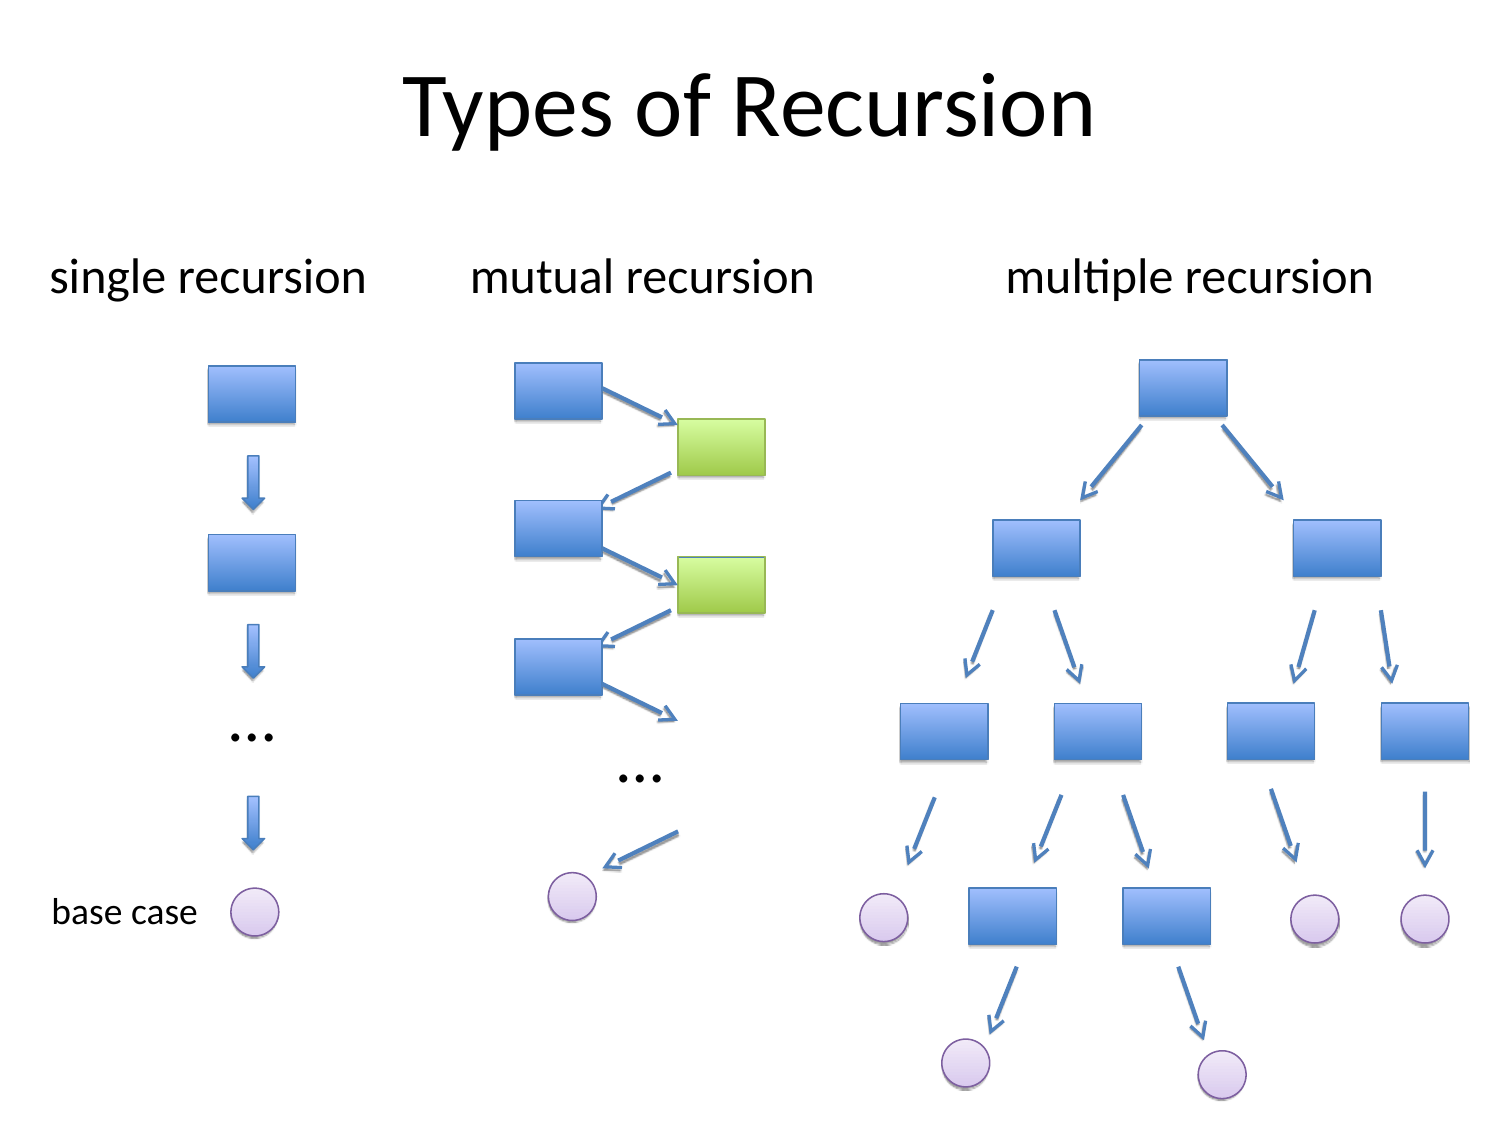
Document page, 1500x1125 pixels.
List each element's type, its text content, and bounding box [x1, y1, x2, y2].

text_box [677, 556, 766, 613]
text_box [969, 888, 1057, 945]
text_box single recursion [34, 236, 383, 312]
text_box [1293, 520, 1381, 577]
text_box [1054, 703, 1142, 760]
text_box [992, 520, 1081, 577]
text_box [1227, 703, 1315, 760]
text_box [208, 365, 296, 423]
text_box [548, 872, 597, 921]
text_box [514, 362, 603, 420]
text_box [514, 500, 603, 557]
title Types of Recursion [75, 5, 1425, 194]
text_box [900, 703, 988, 760]
text_box [1123, 888, 1211, 945]
text_box [1198, 1050, 1247, 1099]
text_box mutual recursion [454, 236, 830, 312]
text_box … [214, 666, 291, 762]
text_box [677, 419, 766, 476]
text_box multiple recursion [990, 236, 1390, 312]
text_box [1139, 359, 1227, 416]
text_box [242, 455, 265, 510]
text_box [247, 624, 259, 666]
text_box [514, 638, 603, 696]
text_box [941, 1039, 990, 1087]
text_box … [602, 708, 679, 804]
text_box base case [36, 879, 214, 940]
text_box [242, 796, 265, 850]
text_box [1290, 895, 1339, 943]
text_box [859, 893, 908, 942]
text_box [230, 888, 279, 936]
text_box [208, 534, 296, 591]
text_box [1401, 895, 1449, 943]
text_box [1381, 703, 1469, 760]
